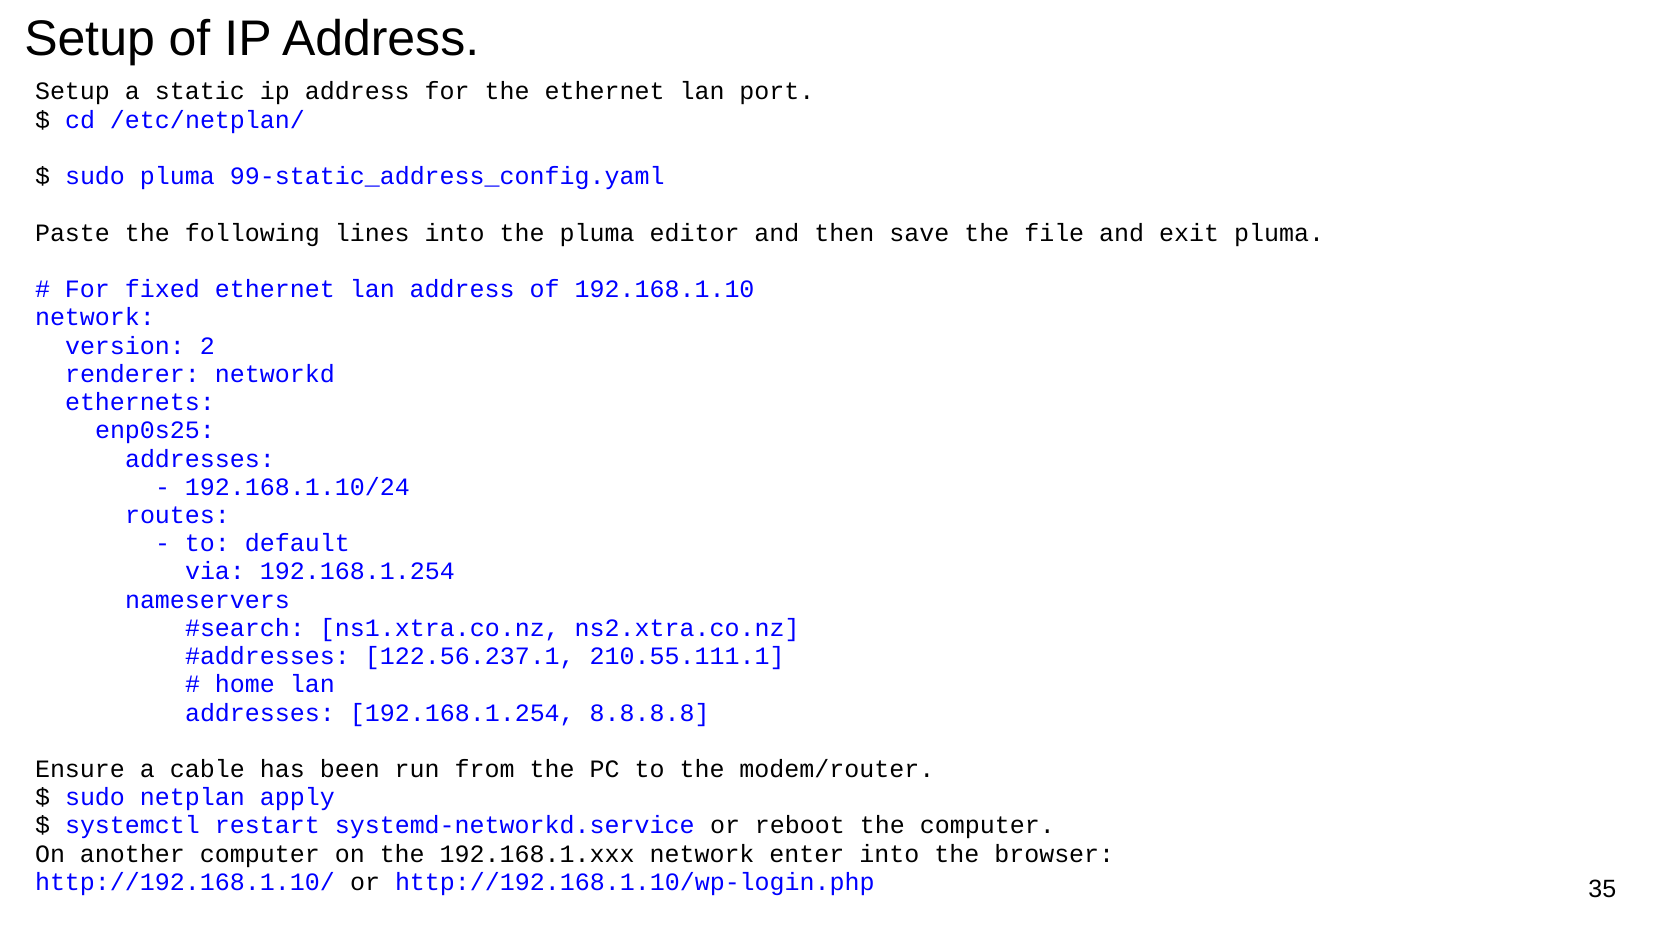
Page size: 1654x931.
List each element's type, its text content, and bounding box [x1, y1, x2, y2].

text_box <number> [1573, 867, 1636, 911]
text_box Setup a static ip address for the ethernet lan port. $ cd /etc/netplan/ $ sudo pluma 99-static_address_config.yaml Paste the following lines into the pluma editor and then save the file and exit pluma. # For fixed ethernet lan address of 192.168.1.10 network: version: 2 renderer: networkd ethernets: enp0s25: addresses: - 192.168.1.10/24 routes: - to: default via: 192.168.1.254 nameservers #search: [ns1.xtra.co.nz, ns2.xtra.co.nz] #addresses: [122.56.237.1, 210.55.111.1] # home lan addresses: [192.168.1.254, 8.8.8.8] Ensure a cable has been run from the PC to the modem/router. $ sudo netplan apply $ systemctl restart systemd-networkd.service or reboot the computer. On another computer on the 192.168.1.xxx network enter into the browser: http://192.168.1.10/ or http://192.168.1.10/wp-login.php [20, 71, 1631, 931]
subtitle Setup of IP Address. [24, 9, 1596, 71]
